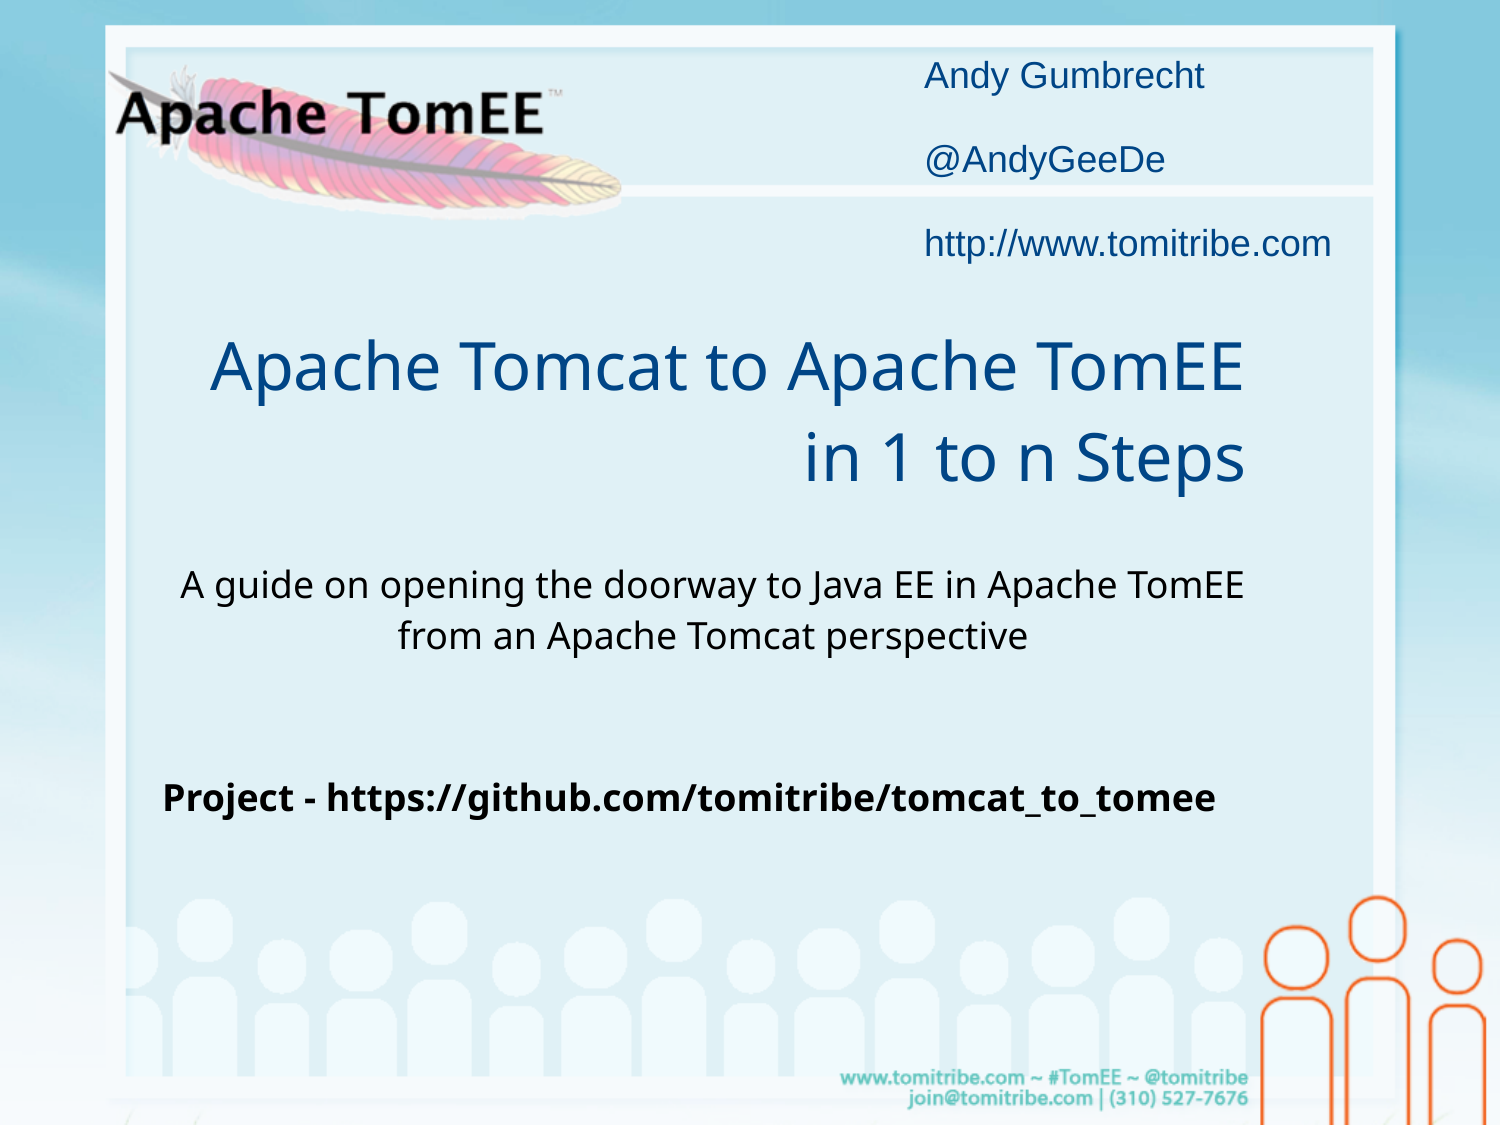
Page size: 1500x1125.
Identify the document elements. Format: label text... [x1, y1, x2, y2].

text_box Andy Gumbrecht @AndyGeeDe http://www.tomitribe.com [909, 47, 1371, 273]
text_box Apache Tomcat to Apache TomEE in 1 to n Steps [195, 312, 1316, 497]
picture [0, 0, 1500, 1125]
text_box Project - https://github.com/tomitribe/tomcat_to_tomee [147, 763, 1335, 875]
text_box A guide on opening the doorway to Java EE in Apache TomEE from an Apache Tomcat perspective [165, 551, 1323, 662]
